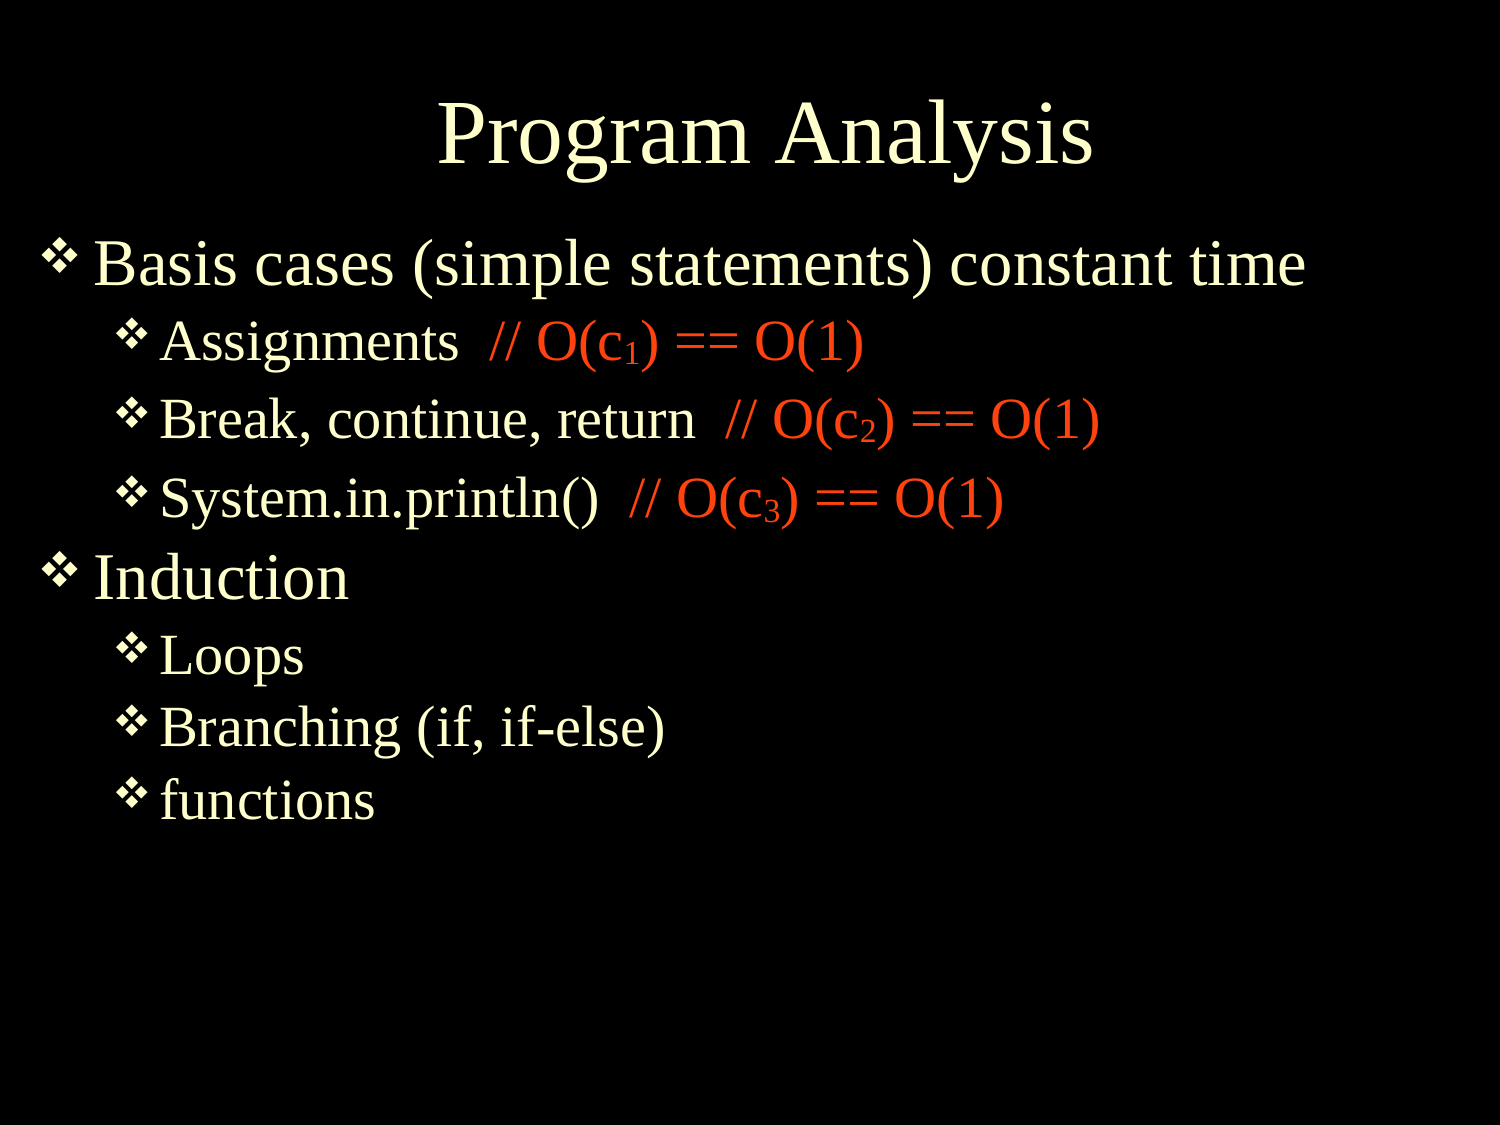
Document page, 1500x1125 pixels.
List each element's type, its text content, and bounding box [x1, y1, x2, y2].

title Program Analysis [37, 37, 1496, 228]
list Basis cases (simple statements) constant time Assignments // O(c1) == O(1) Break, continue, return // O(c2) == O(1) System.in.println() // O(c3) == O(1) Induction Loops Branching (if, if-else) functions [22, 224, 1482, 1077]
